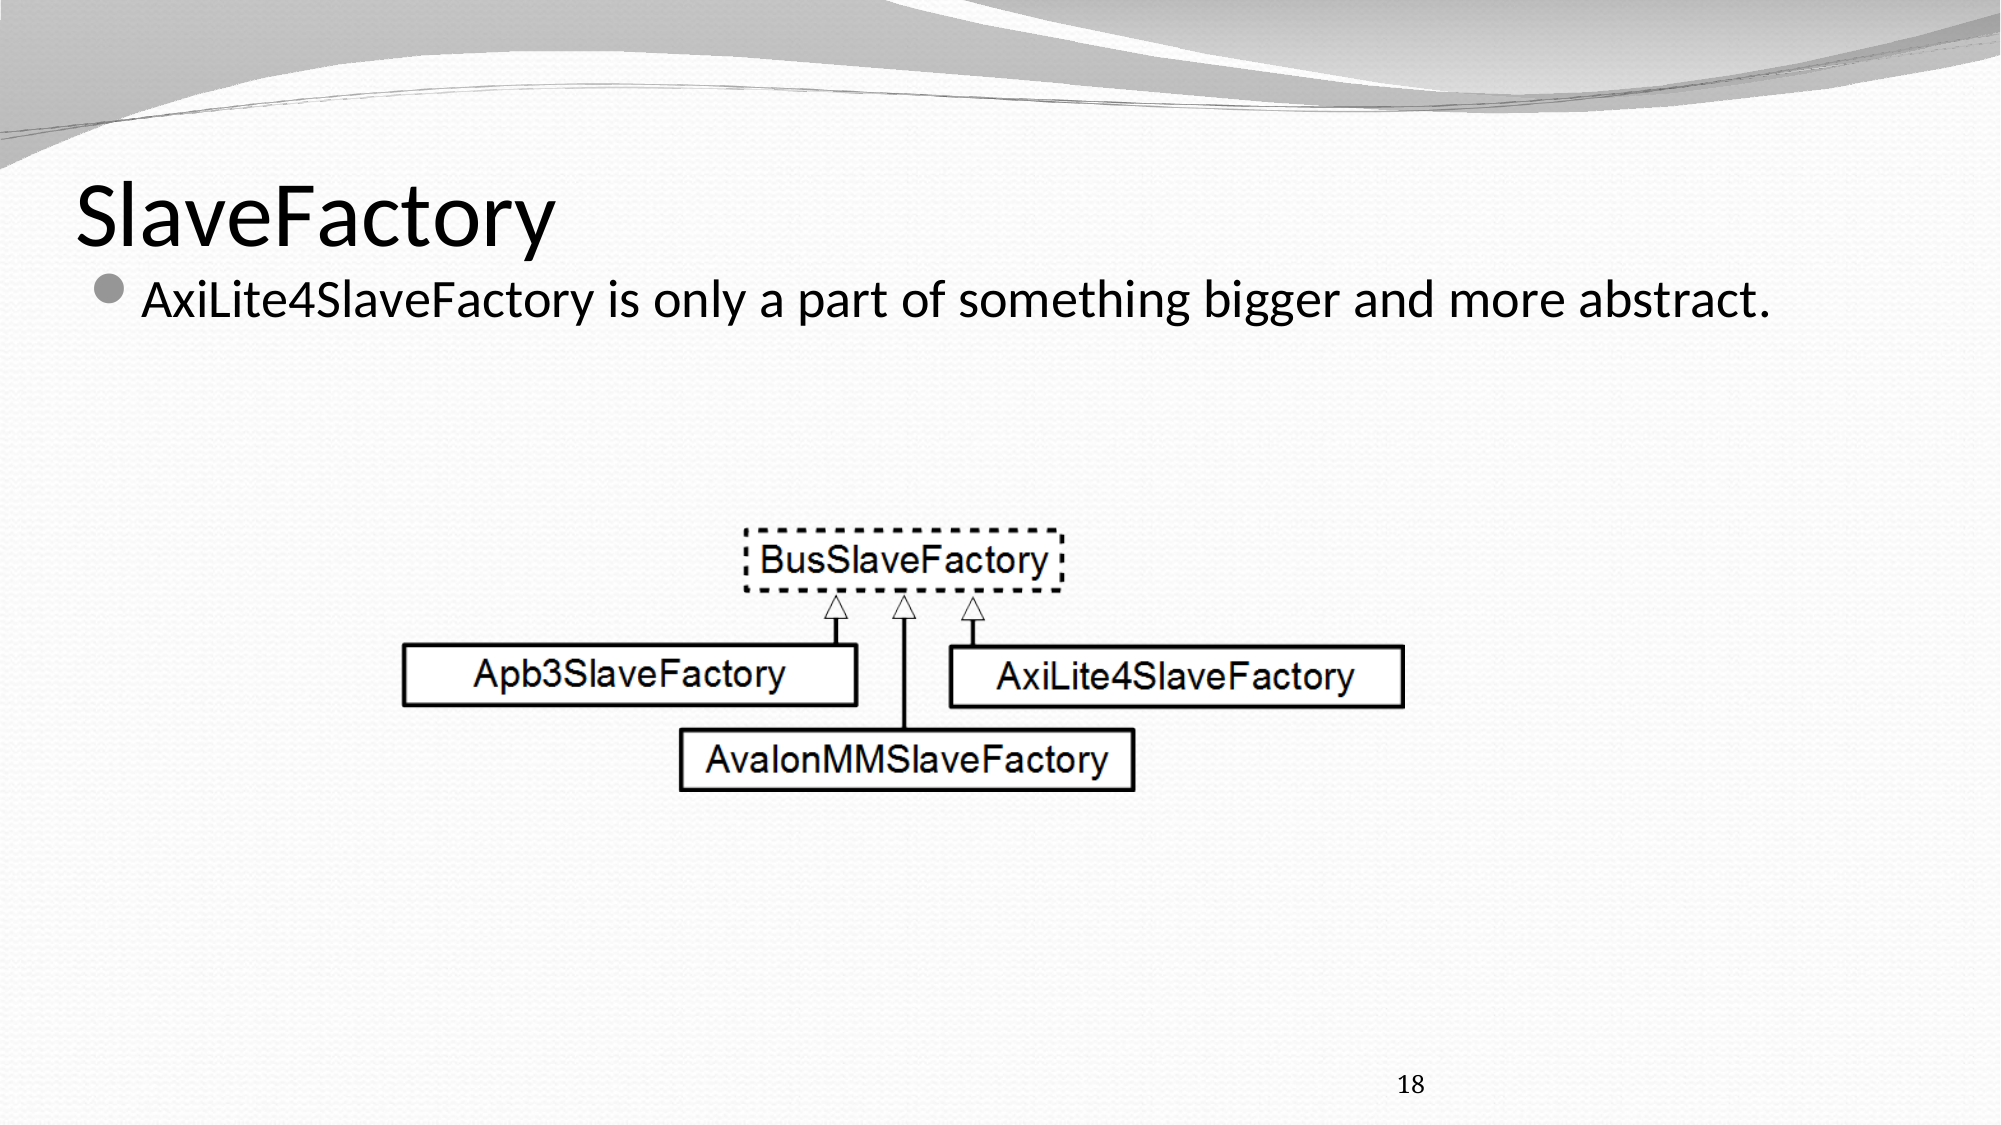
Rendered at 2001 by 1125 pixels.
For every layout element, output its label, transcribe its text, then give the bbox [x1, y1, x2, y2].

picture [0, 0, 2001, 1125]
text_box <numéro> [1299, 1042, 1426, 1103]
title SlaveFactory [75, 78, 1426, 255]
list AxiLite4SlaveFactory is only a part of something bigger and more abstract. [75, 255, 1938, 1009]
